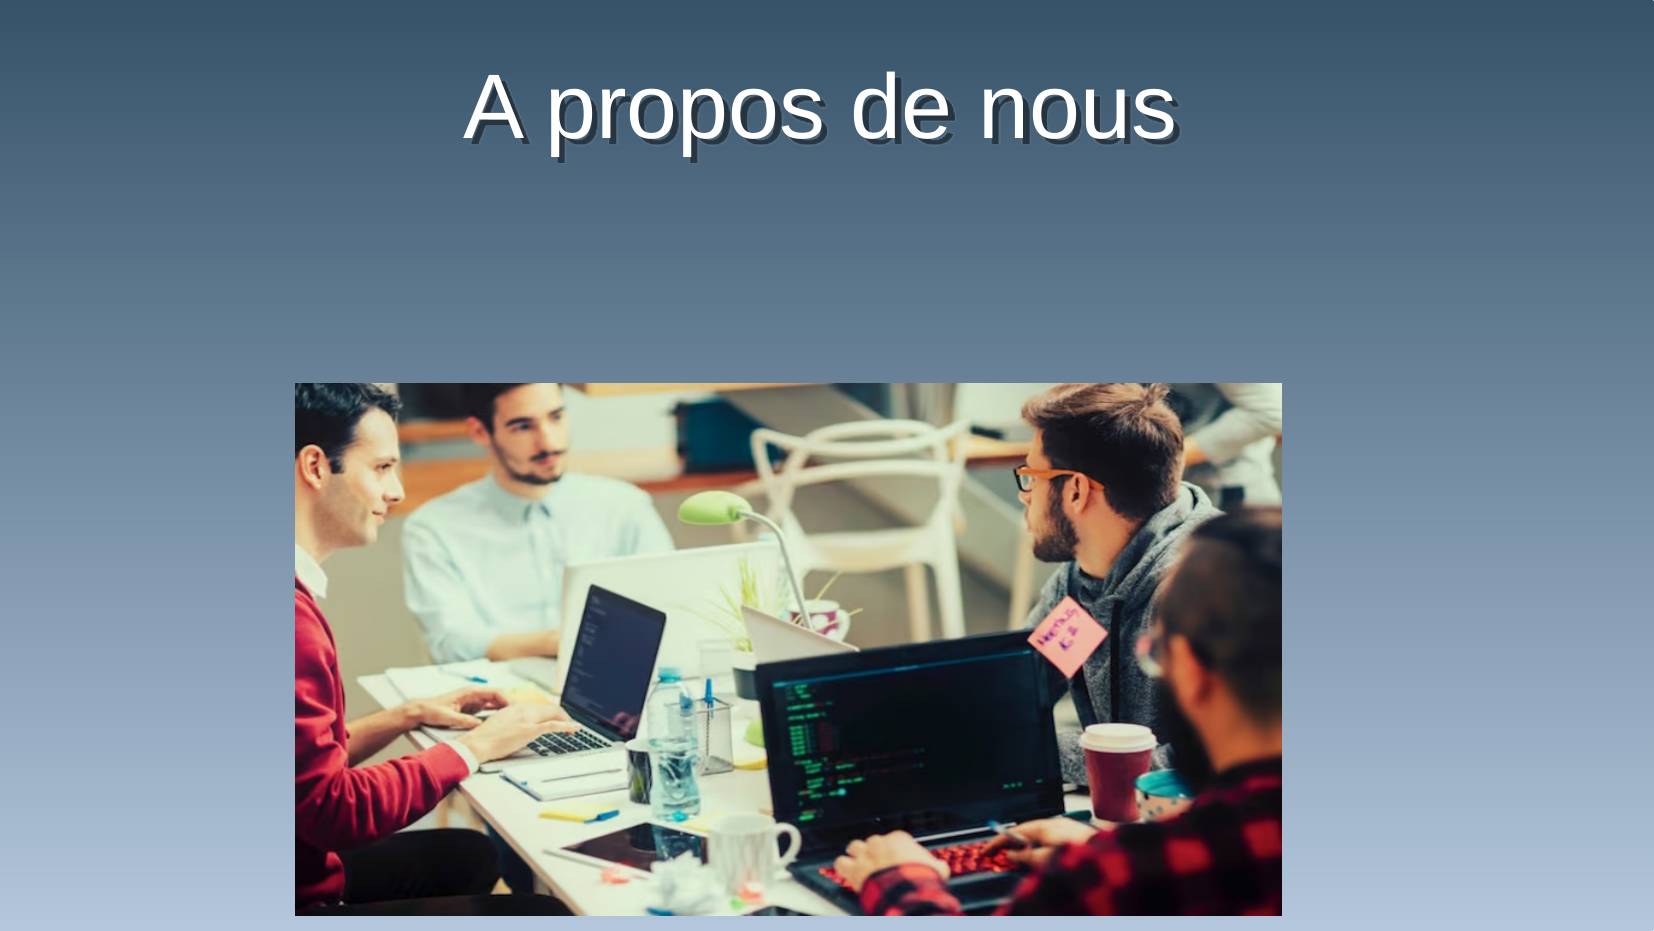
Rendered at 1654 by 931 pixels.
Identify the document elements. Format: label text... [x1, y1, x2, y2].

title A propos de nous [76, 29, 1565, 185]
picture [295, 383, 1282, 916]
